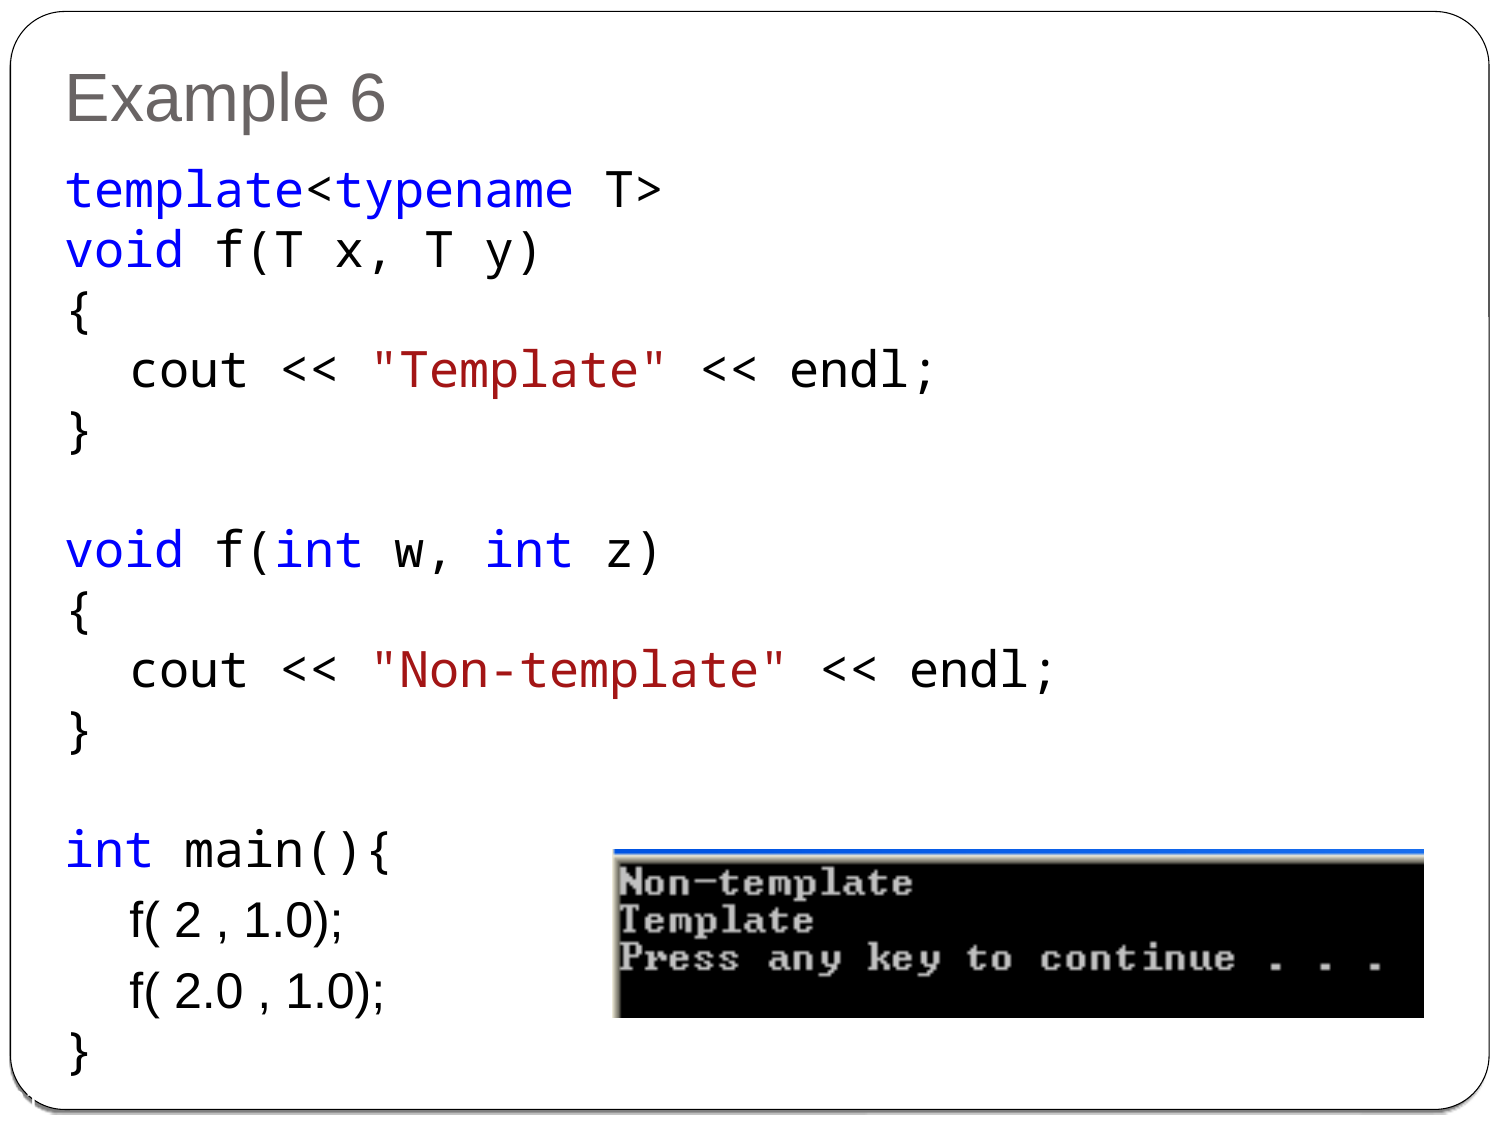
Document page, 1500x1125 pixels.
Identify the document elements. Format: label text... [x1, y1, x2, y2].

list template<typename T> void f(T x, T y) { cout << "Template" << endl; } void f(int w, int z) { cout << "Non-template" << endl; } int main(){ f( 2 , 1.0); f( 2.0 , 1.0); } [50, 149, 1450, 1088]
title Example 6 [50, 45, 1450, 149]
picture [612, 849, 1424, 1018]
slide_number <number> [0, 1074, 50, 1125]
